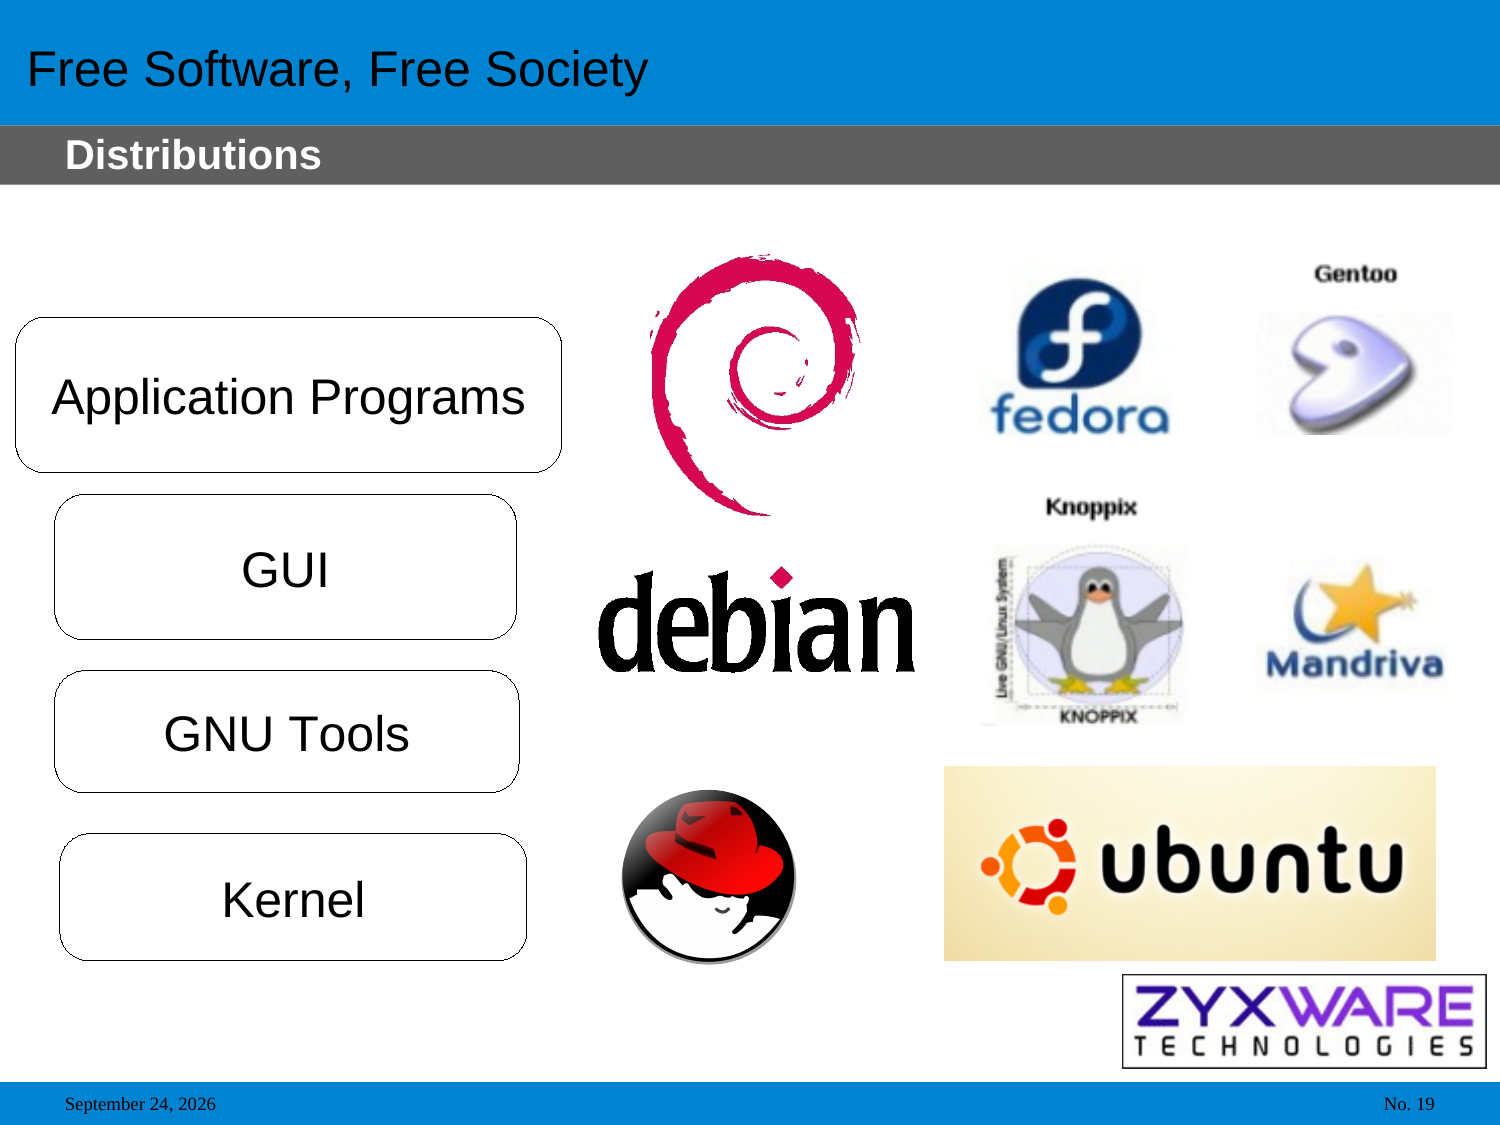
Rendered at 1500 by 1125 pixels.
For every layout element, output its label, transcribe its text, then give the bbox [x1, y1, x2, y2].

picture [620, 788, 798, 966]
picture [589, 244, 921, 678]
text_box Kernel [59, 833, 527, 961]
picture [953, 482, 1471, 726]
picture [959, 253, 1197, 458]
picture [1122, 974, 1487, 1069]
picture [944, 766, 1436, 961]
text_box GNU Tools [54, 670, 520, 793]
picture [1246, 251, 1457, 435]
title Distributions [64, 125, 1436, 185]
text_box Application Programs [15, 317, 562, 473]
text_box GUI [54, 494, 517, 640]
